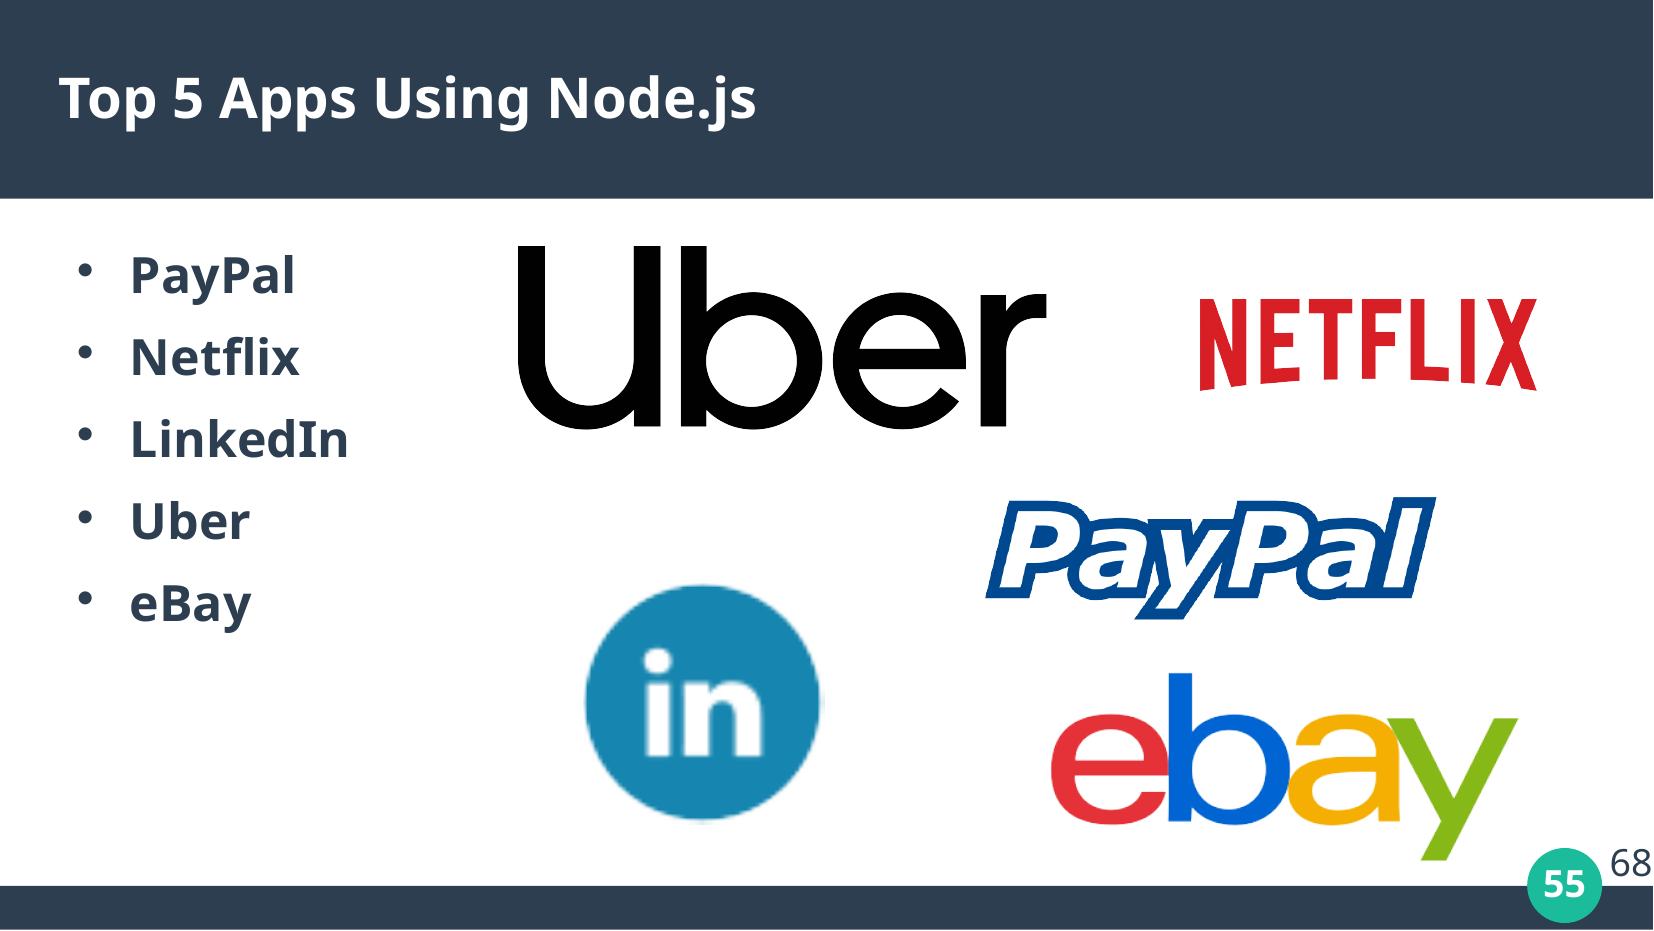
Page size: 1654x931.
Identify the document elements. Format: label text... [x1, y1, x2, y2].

picture [1200, 299, 1537, 391]
picture [1050, 672, 1520, 862]
picture [583, 583, 825, 825]
text_box 68 [1588, 830, 1654, 899]
list PayPal Netflix LinkedIn Uber eBay [59, 243, 1594, 864]
picture [975, 487, 1446, 629]
picture [515, 243, 1050, 431]
title Top 5 Apps Using Node.js [59, 37, 1594, 155]
